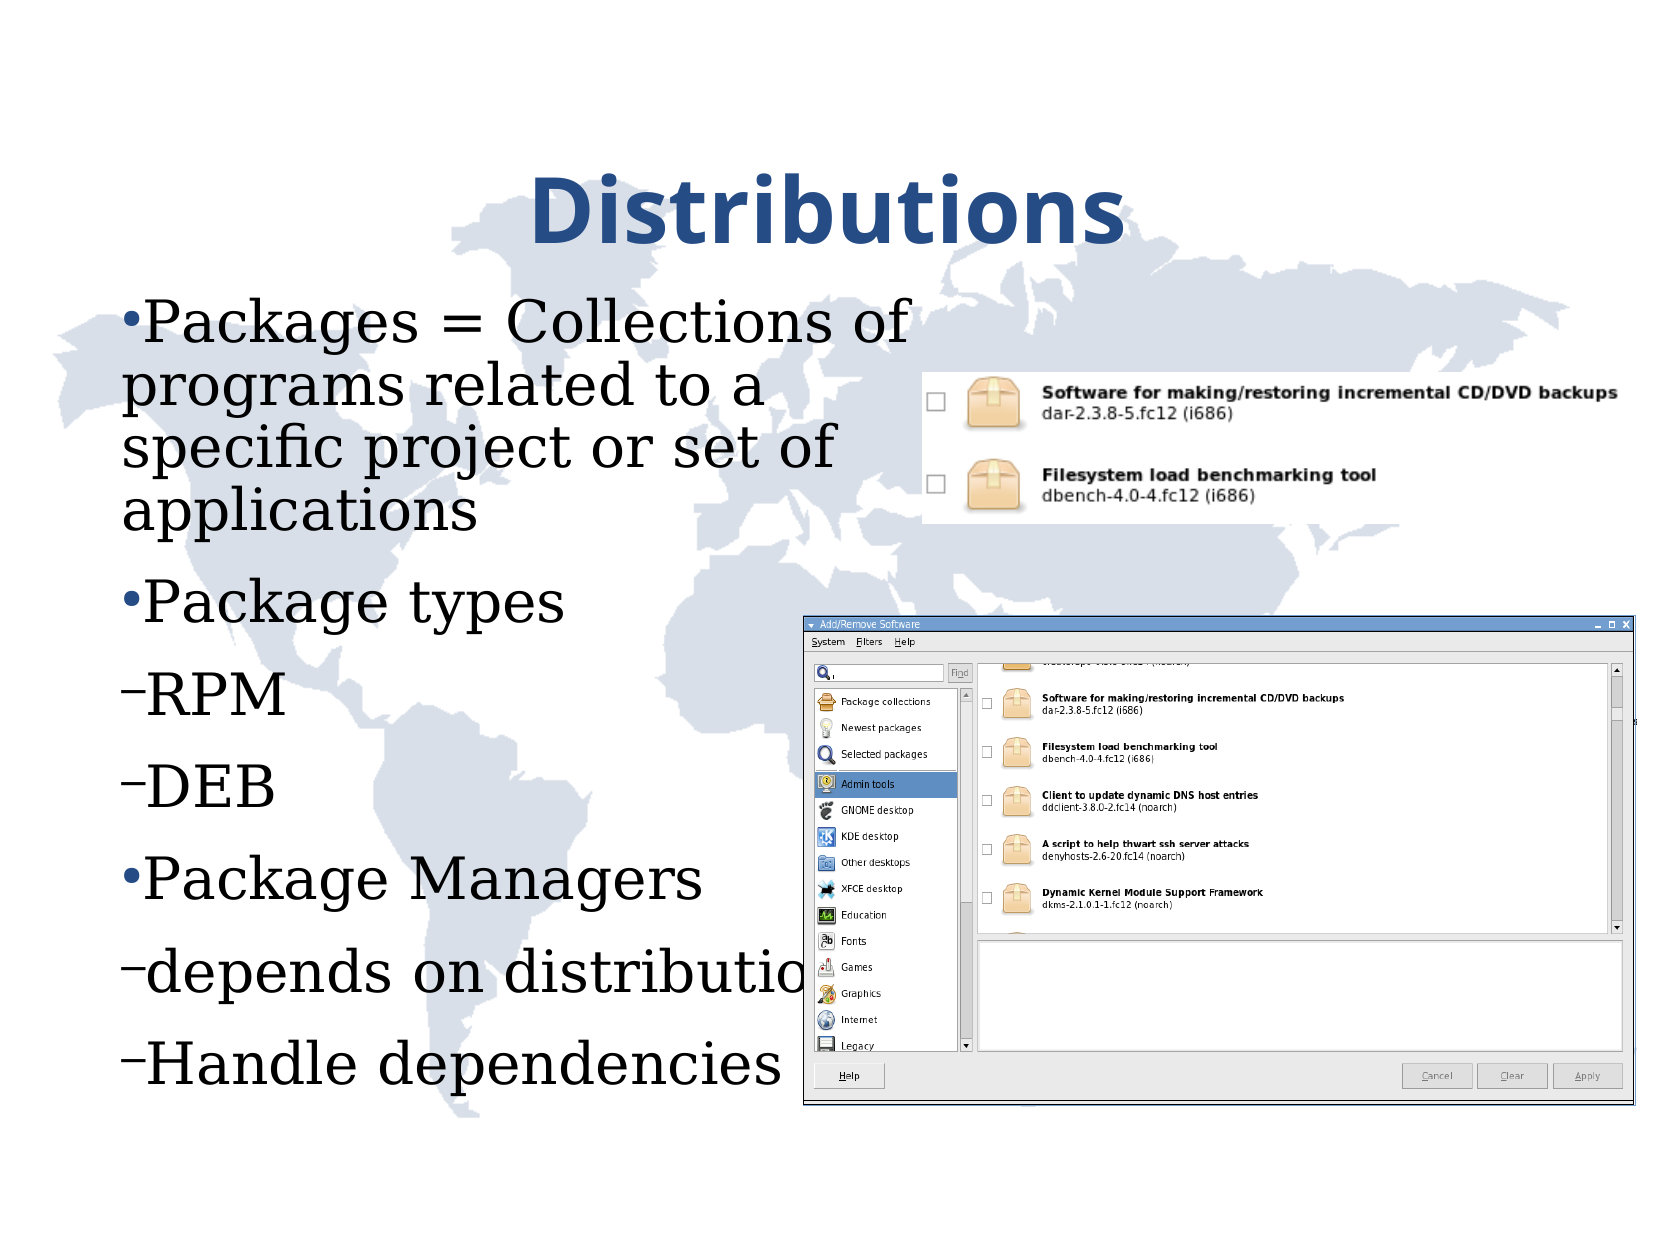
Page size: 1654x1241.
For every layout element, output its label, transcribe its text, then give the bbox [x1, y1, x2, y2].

picture [922, 372, 1654, 524]
title Distributions [121, 102, 1534, 310]
list Packages = Collections of programs related to a specific project or set of applications Package types RPM DEB Package Managers depends on distribution Handle dependencies [121, 291, 988, 1241]
picture [803, 615, 1637, 1107]
